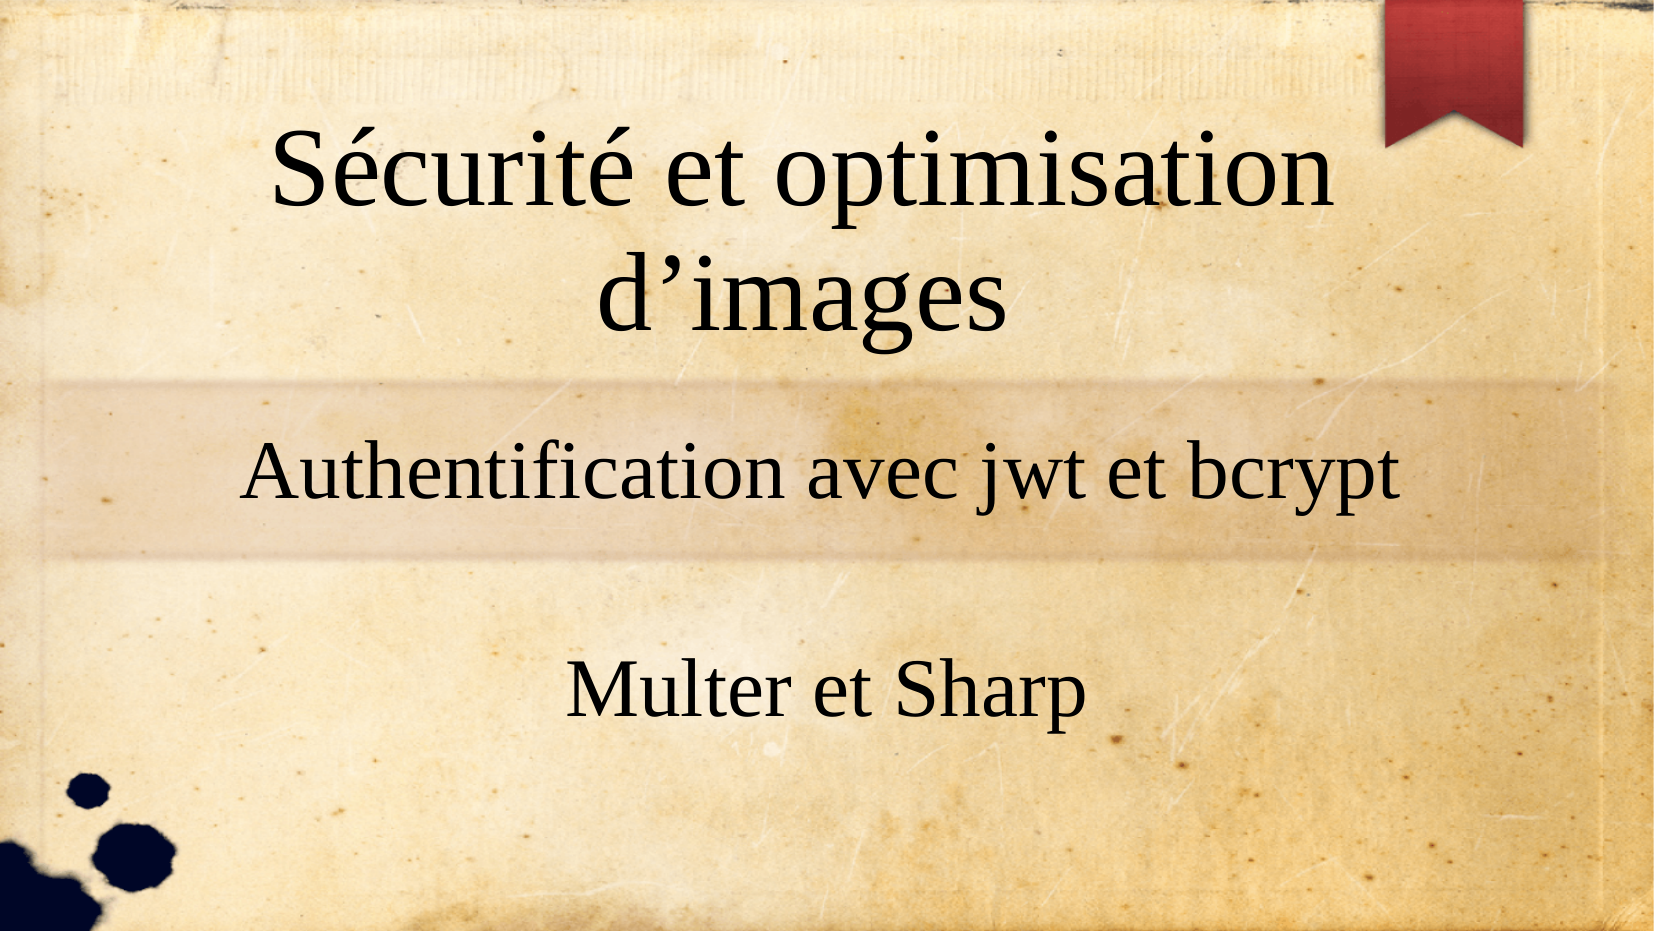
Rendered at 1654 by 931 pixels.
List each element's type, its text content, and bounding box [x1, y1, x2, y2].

picture [0, 0, 1654, 931]
list Multer et Sharp [47, 642, 1536, 782]
list Authentification avec jwt et bcrypt [41, 424, 1530, 562]
title Sécurité et optimisation d’images [59, 105, 1548, 355]
